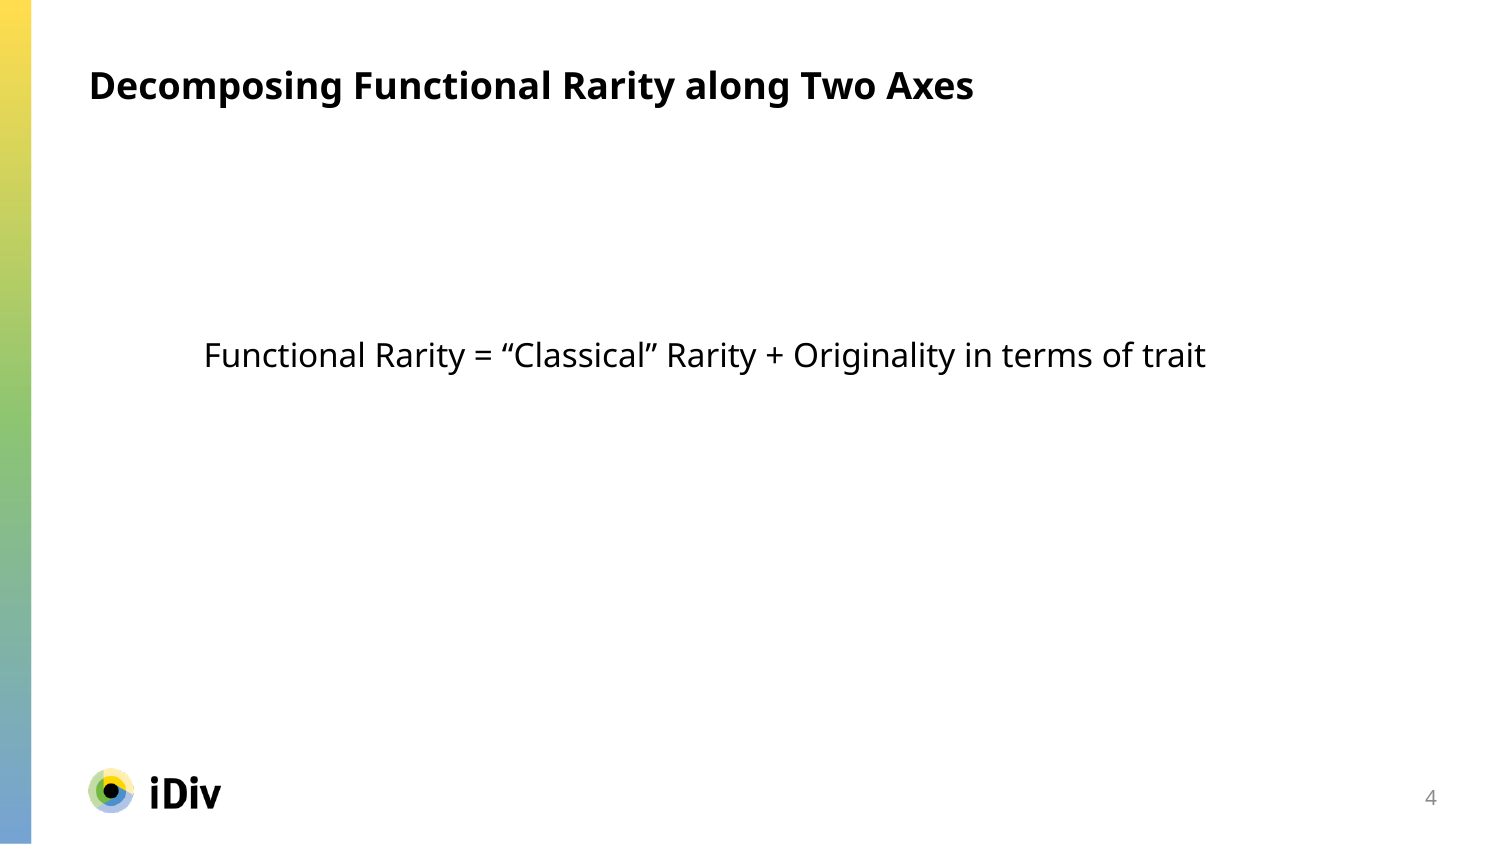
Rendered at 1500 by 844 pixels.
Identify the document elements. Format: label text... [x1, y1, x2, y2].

list Decomposing Functional Rarity along Two Axes [88, 61, 1437, 157]
text_box Functional Rarity = “Classical” Rarity + Originality in terms of trait [188, 324, 1447, 421]
slide_number <numéro> [1240, 767, 1437, 813]
picture [0, 0, 1500, 844]
